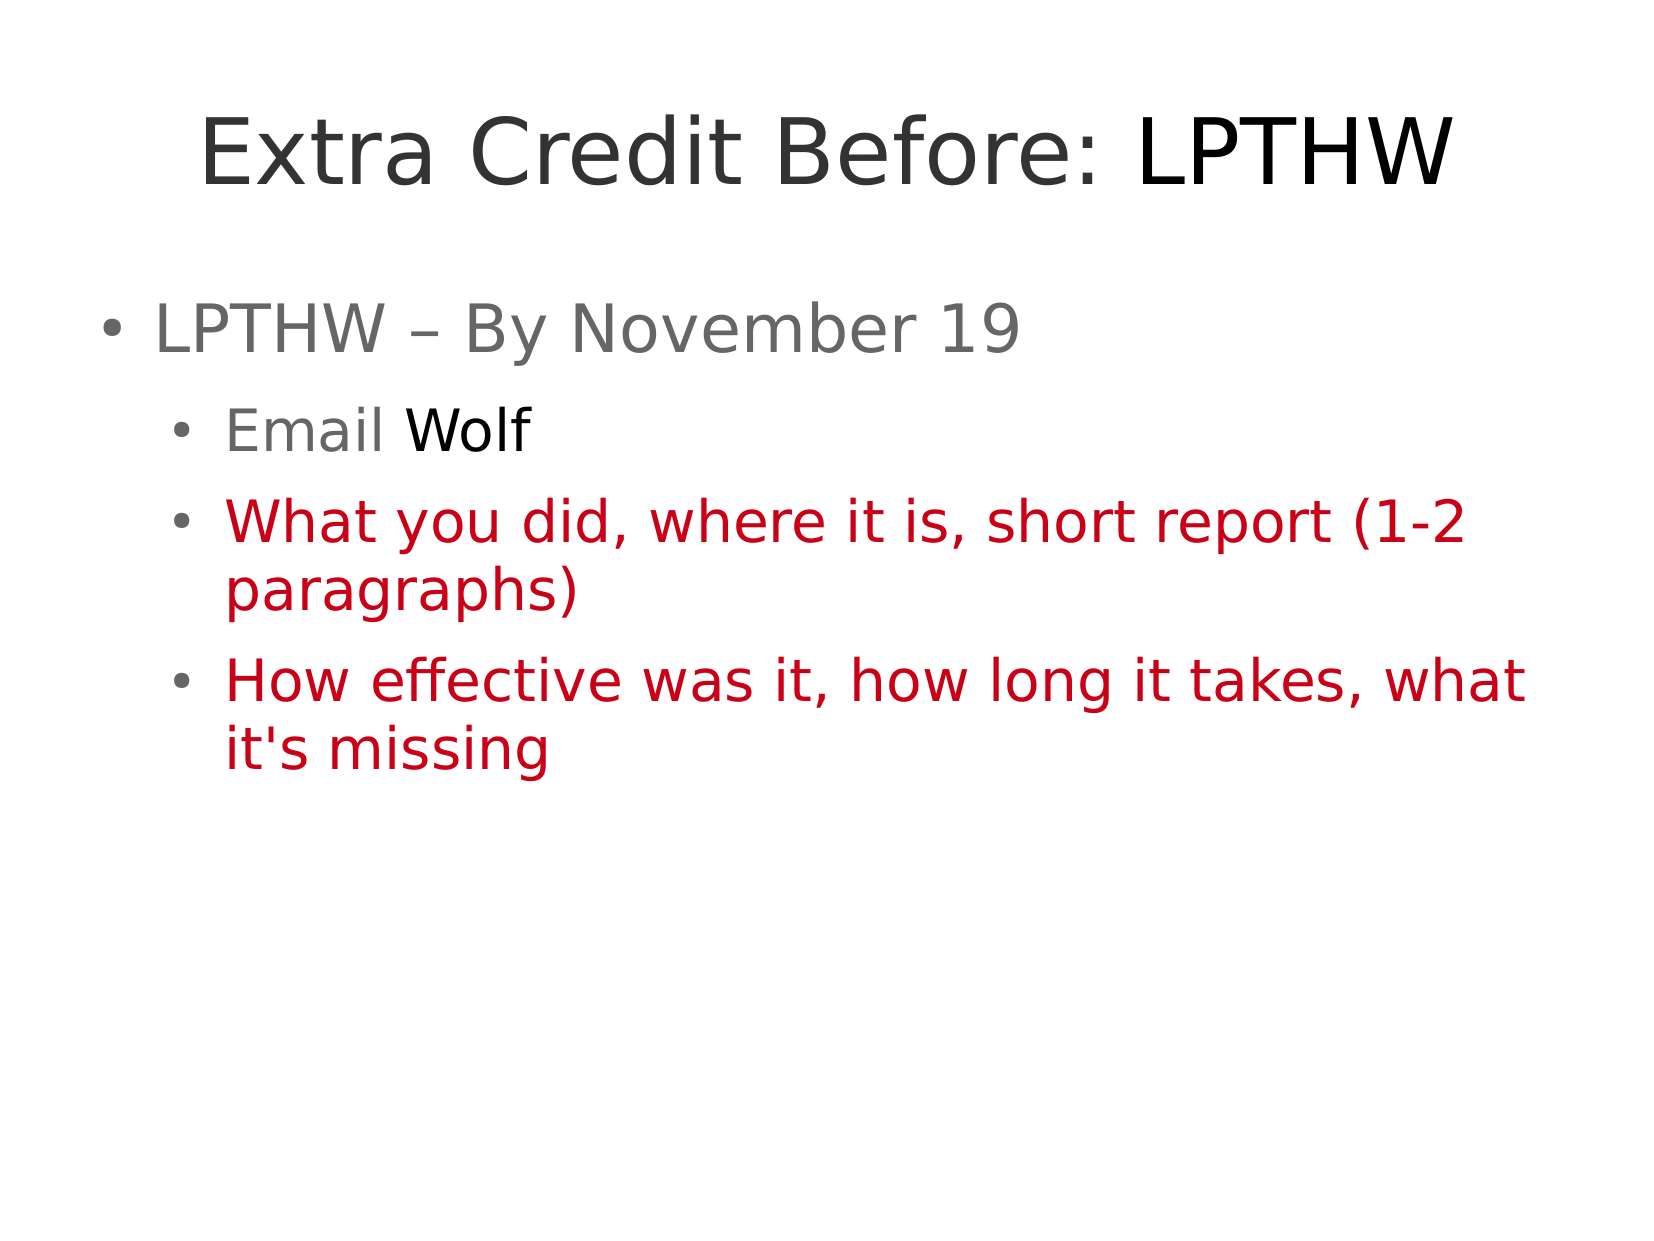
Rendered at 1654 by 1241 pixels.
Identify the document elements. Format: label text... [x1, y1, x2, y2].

title Extra Credit Before: LPTHW [82, 56, 1571, 250]
list LPTHW – By November 19 Email Wolf What you did, where it is, short report (1-2 paragraphs) How effective was it, how long it takes, what it's missing [82, 290, 1571, 1109]
